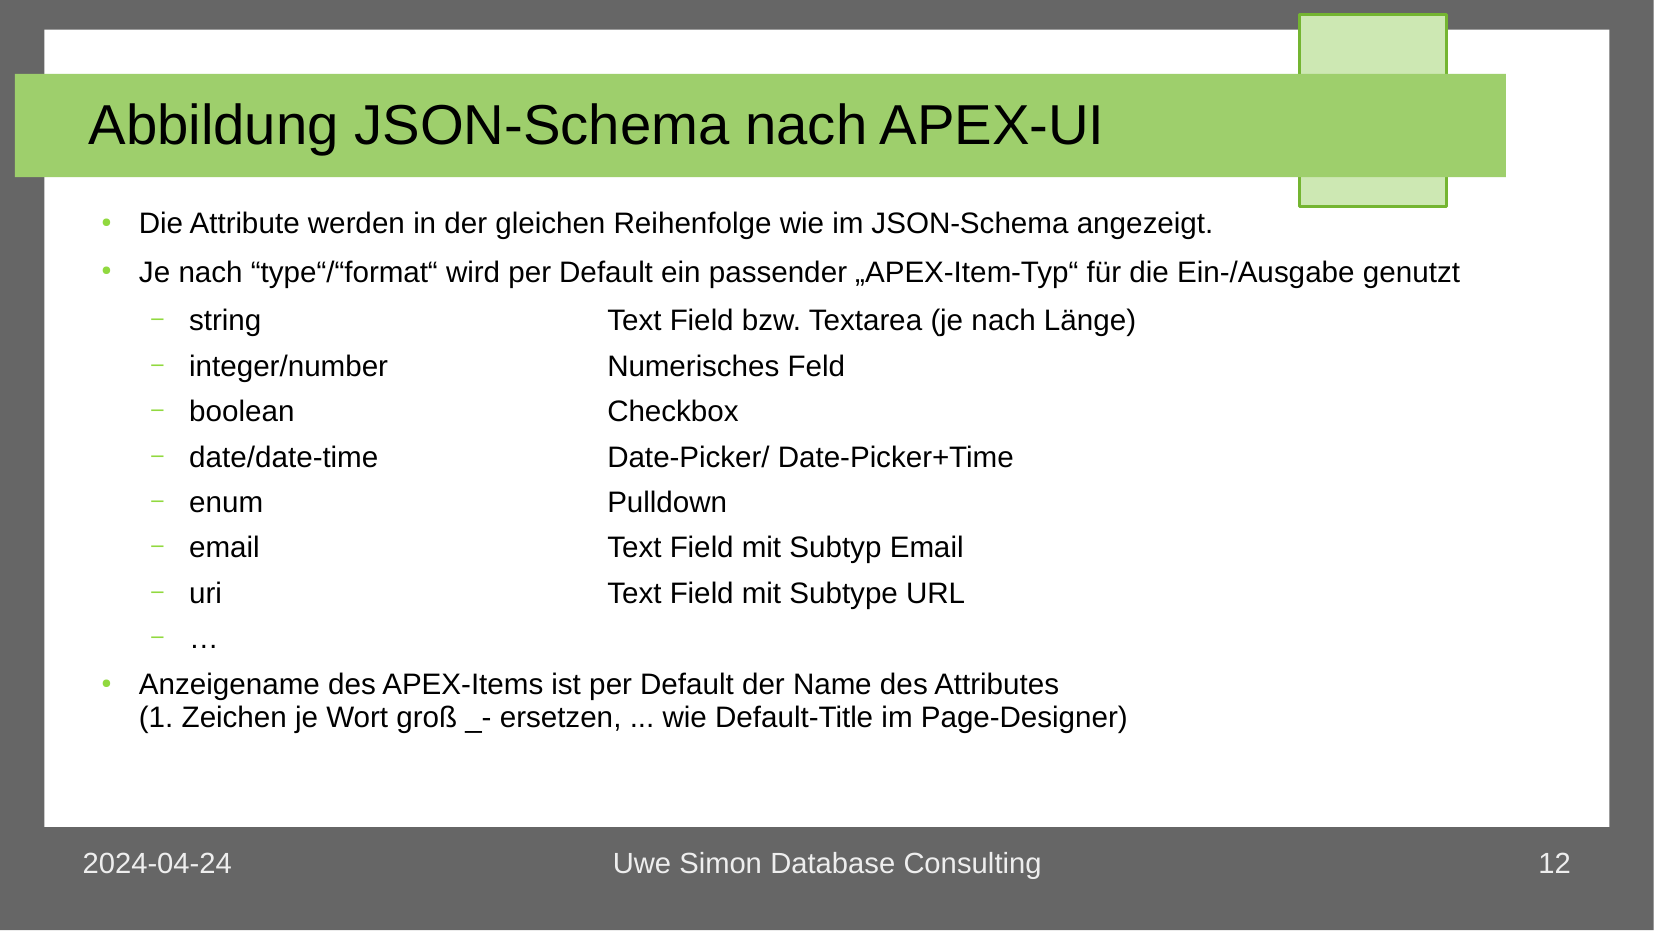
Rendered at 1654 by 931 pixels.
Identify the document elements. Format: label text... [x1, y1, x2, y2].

list Die Attribute werden in der gleichen Reihenfolge wie im JSON-Schema angezeigt. Je nach “type“/“format“ wird per Default ein passender „APEX-Item-Typ“ für die Ein-/Ausgabe genutzt string Text Field bzw. Textarea (je nach Länge) integer/number Numerisches Feld boolean Checkbox date/date-time Date-Picker/ Date-Picker+Time enum Pulldown email Text Field mit Subtyp Email uri Text Field mit Subtype URL … Anzeigename des APEX-Items ist per Default der Name des Attributes (1. Zeichen je Wort groß _- ersetzen, ... wie Default-Title im Page-Designer) [88, 206, 1563, 739]
title Abbildung JSON-Schema nach APEX-UI [88, 73, 1506, 178]
